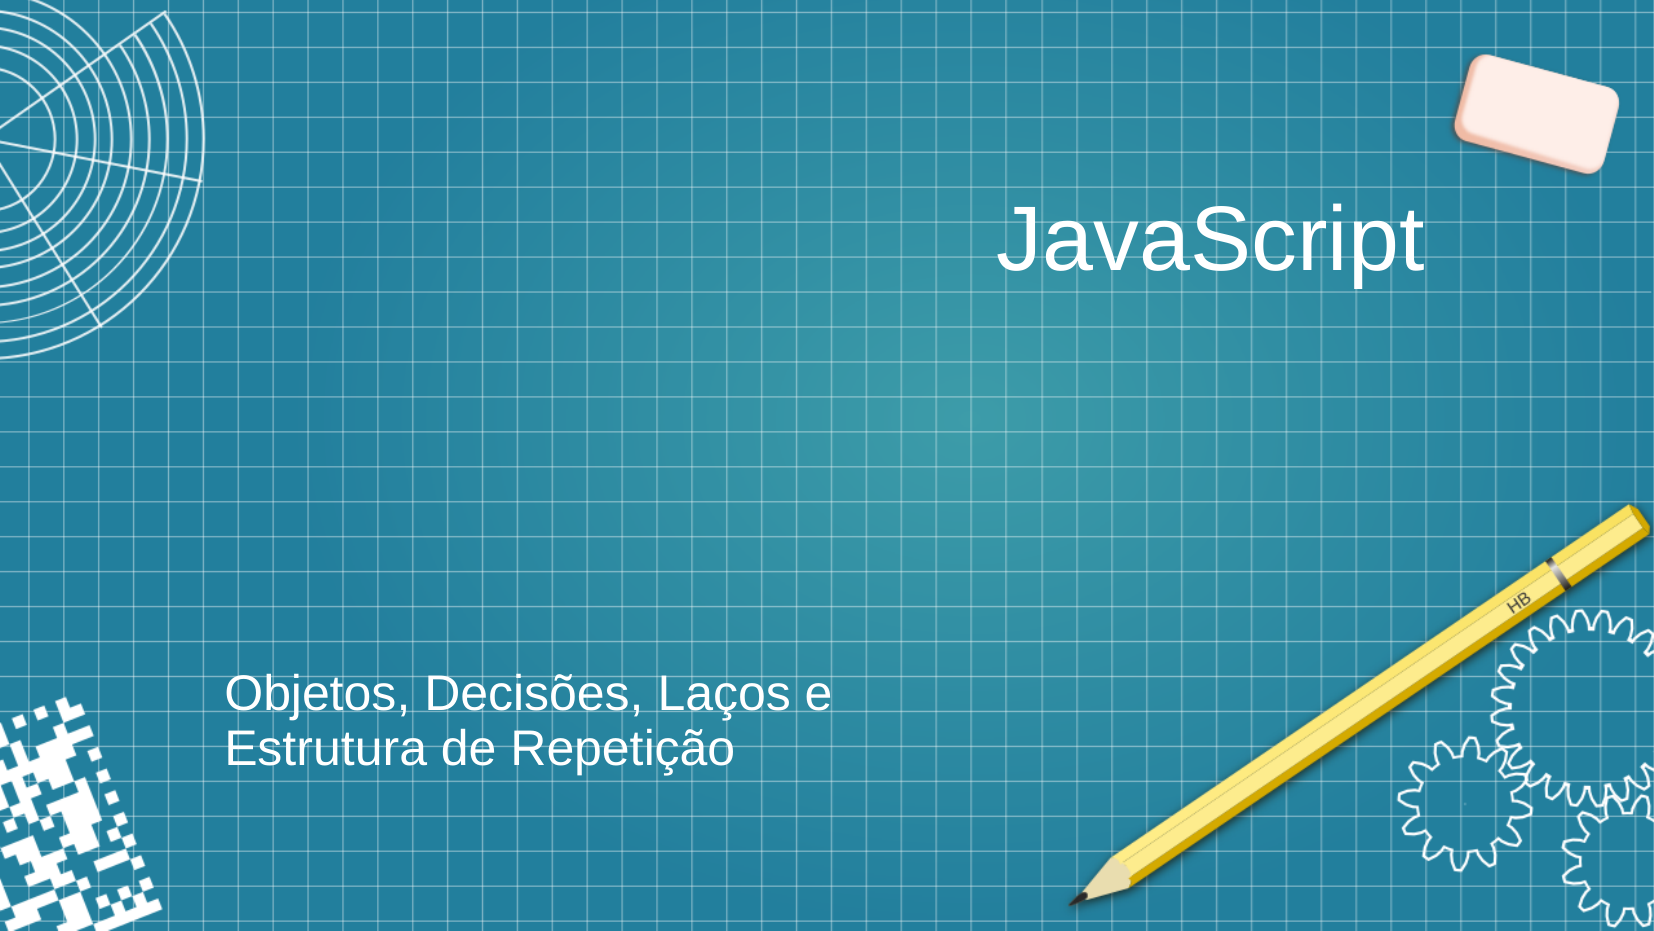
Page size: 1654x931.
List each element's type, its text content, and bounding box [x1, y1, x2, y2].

subtitle Objetos, Decisões, Laços e Estrutura de Repetição [224, 602, 1418, 839]
title JavaScript [0, 132, 1477, 346]
picture [0, 0, 1654, 931]
